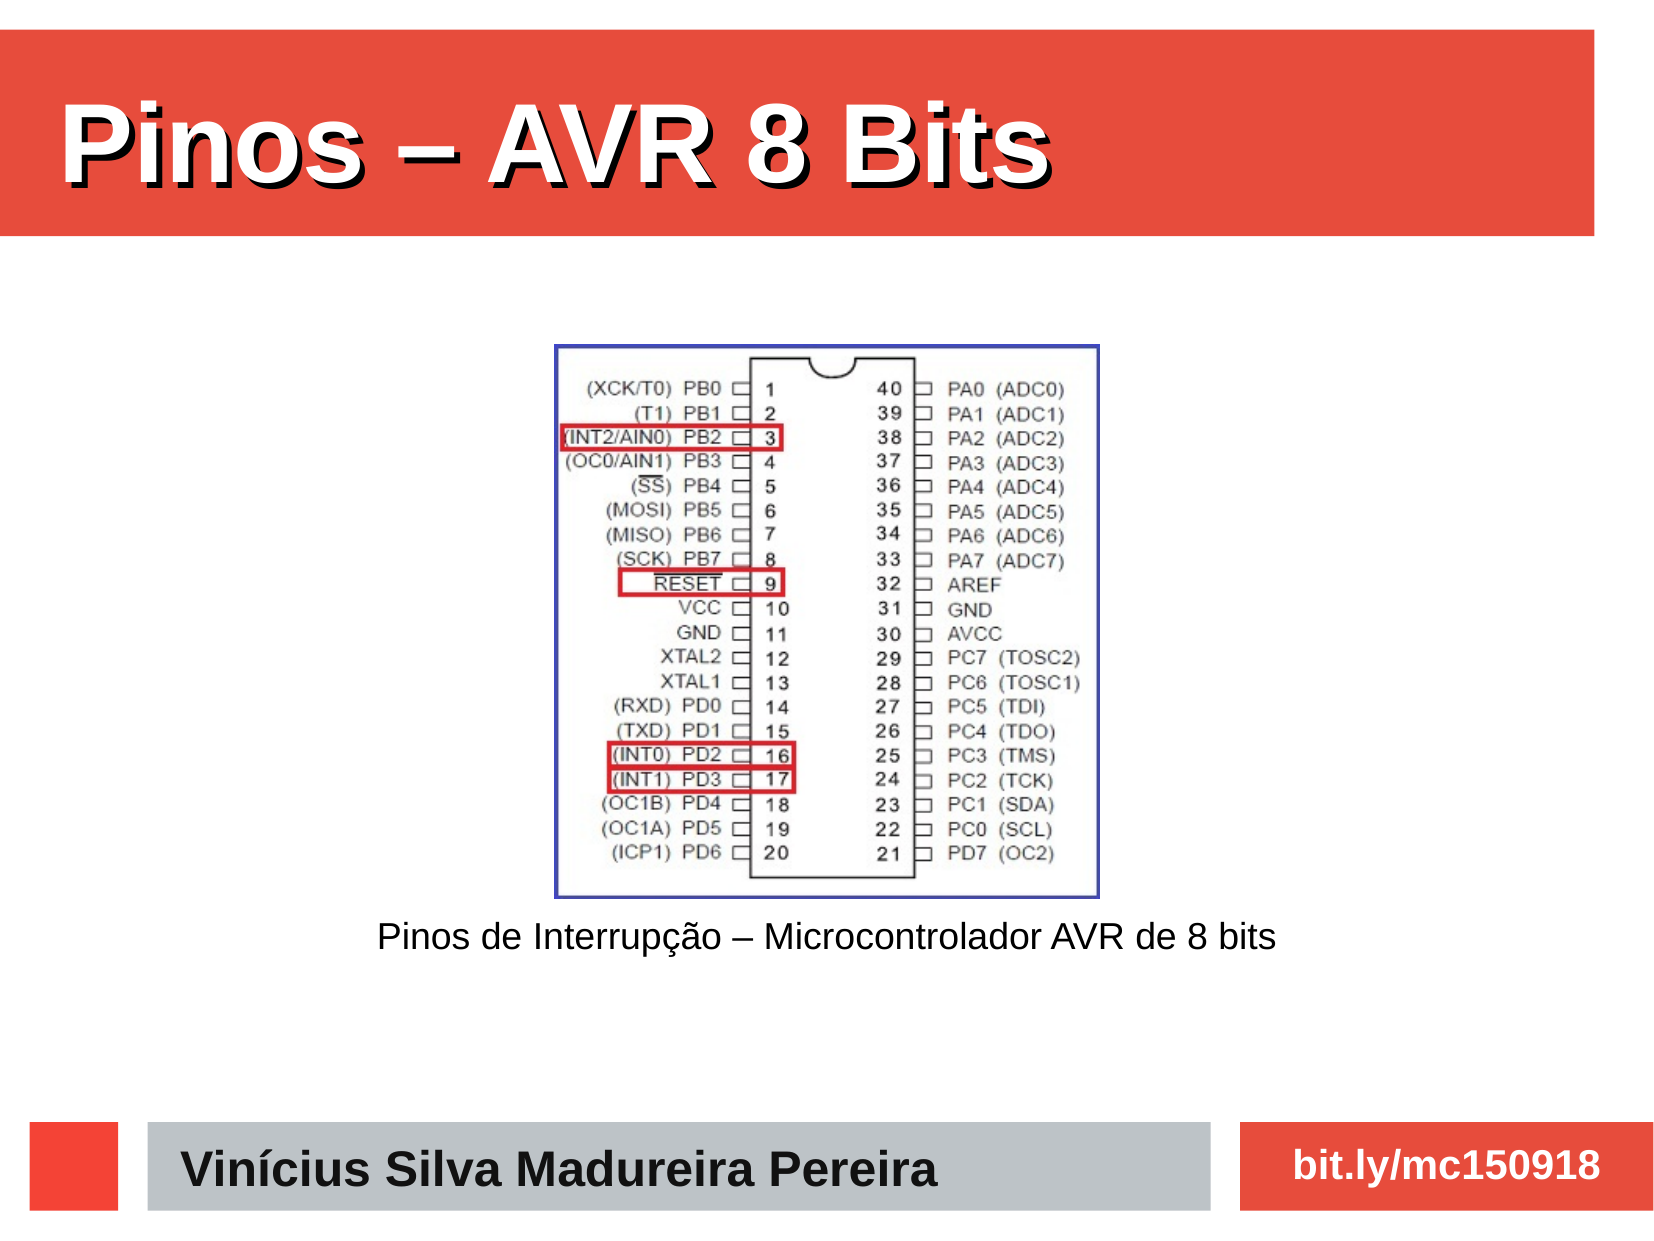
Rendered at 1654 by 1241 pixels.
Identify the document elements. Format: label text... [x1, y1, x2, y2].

picture [554, 344, 1100, 899]
text_box bit.ly/mc150918 [1228, 1133, 1654, 1205]
title Pinos – AVR 8 Bits [59, 59, 1595, 207]
text_box Vinícius Silva Madureira Pereira [165, 1133, 1170, 1205]
